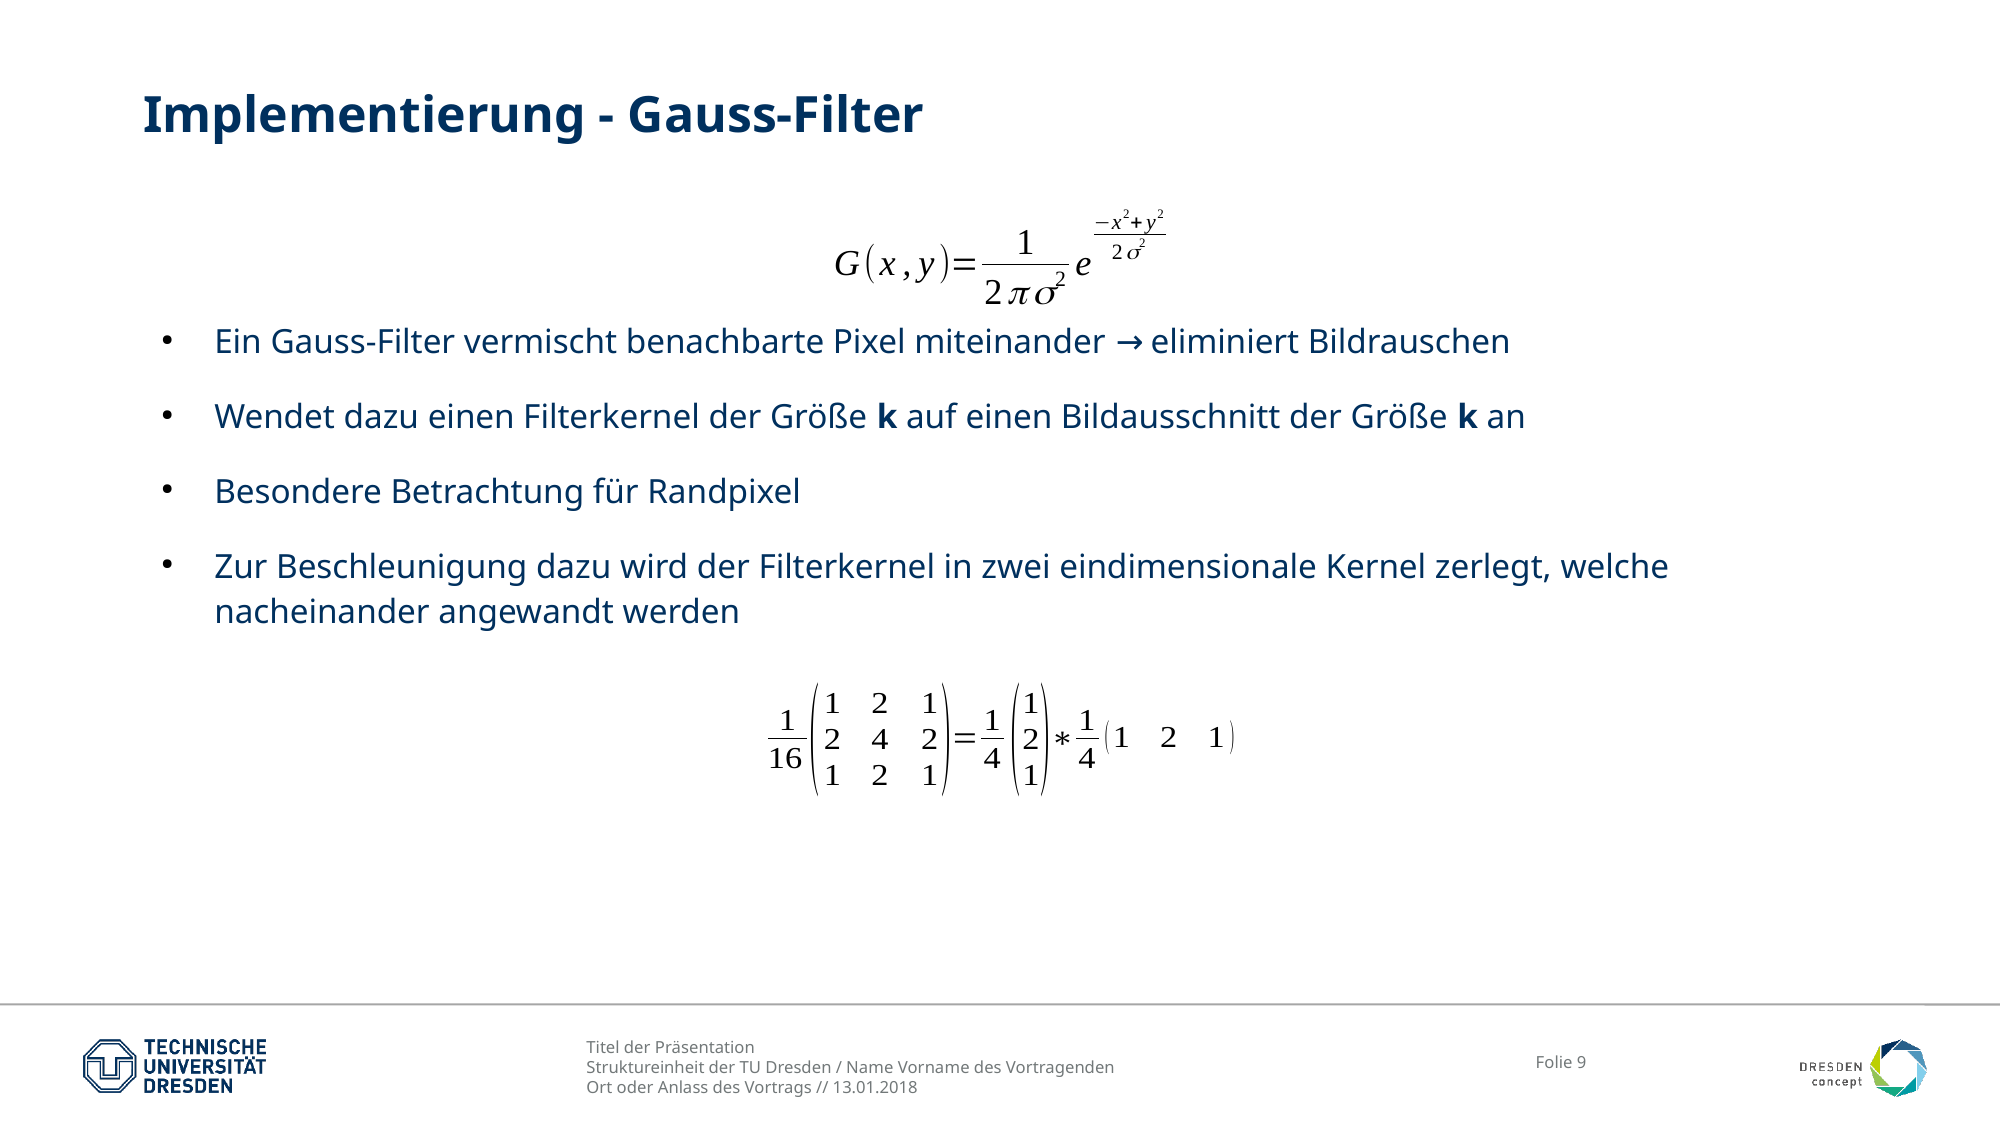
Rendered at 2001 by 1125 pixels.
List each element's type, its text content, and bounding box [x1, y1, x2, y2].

chart [824, 206, 1176, 313]
picture [83, 1039, 266, 1093]
picture [1800, 1039, 1927, 1097]
title Implementierung - Gauss-Filter [143, 56, 1880, 169]
chart [757, 680, 1243, 799]
list Ein Gauss-Filter vermischt benachbarte Pixel miteinander → eliminiert Bildrauschen Wendet dazu einen Filterkernel der Größe k auf einen Bildausschnitt der Größe k an Besondere Betrachtung für Randpixel Zur Beschleunigung dazu wird der Filterkernel in zwei eindimensionale Kernel zerlegt, welche nacheinander angewandt werden [143, 243, 1880, 957]
